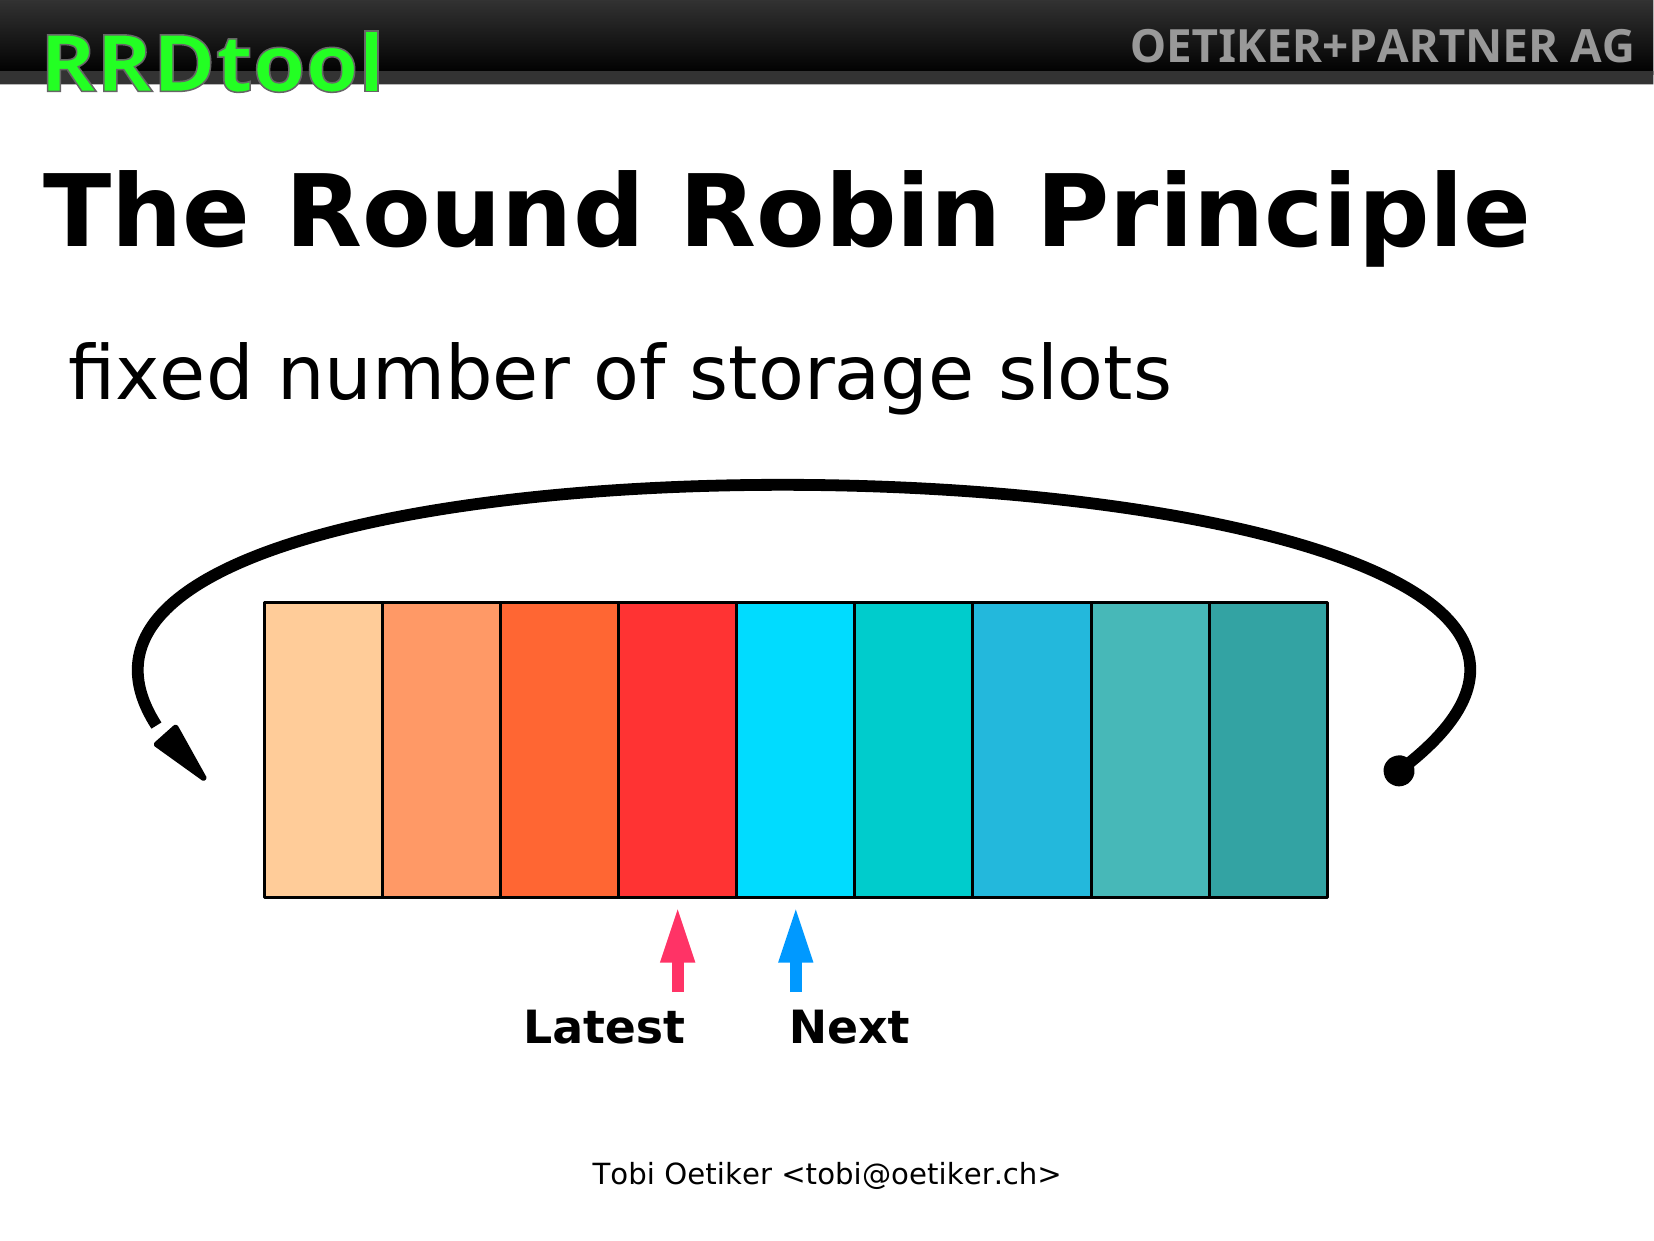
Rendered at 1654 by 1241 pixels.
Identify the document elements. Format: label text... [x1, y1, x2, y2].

text_box Next [772, 991, 924, 1063]
title The Round Robin Principle [43, 137, 1582, 287]
list fixed number of storage slots [50, 329, 1571, 1099]
text_box Latest [506, 991, 698, 1063]
text_box [264, 602, 1328, 898]
